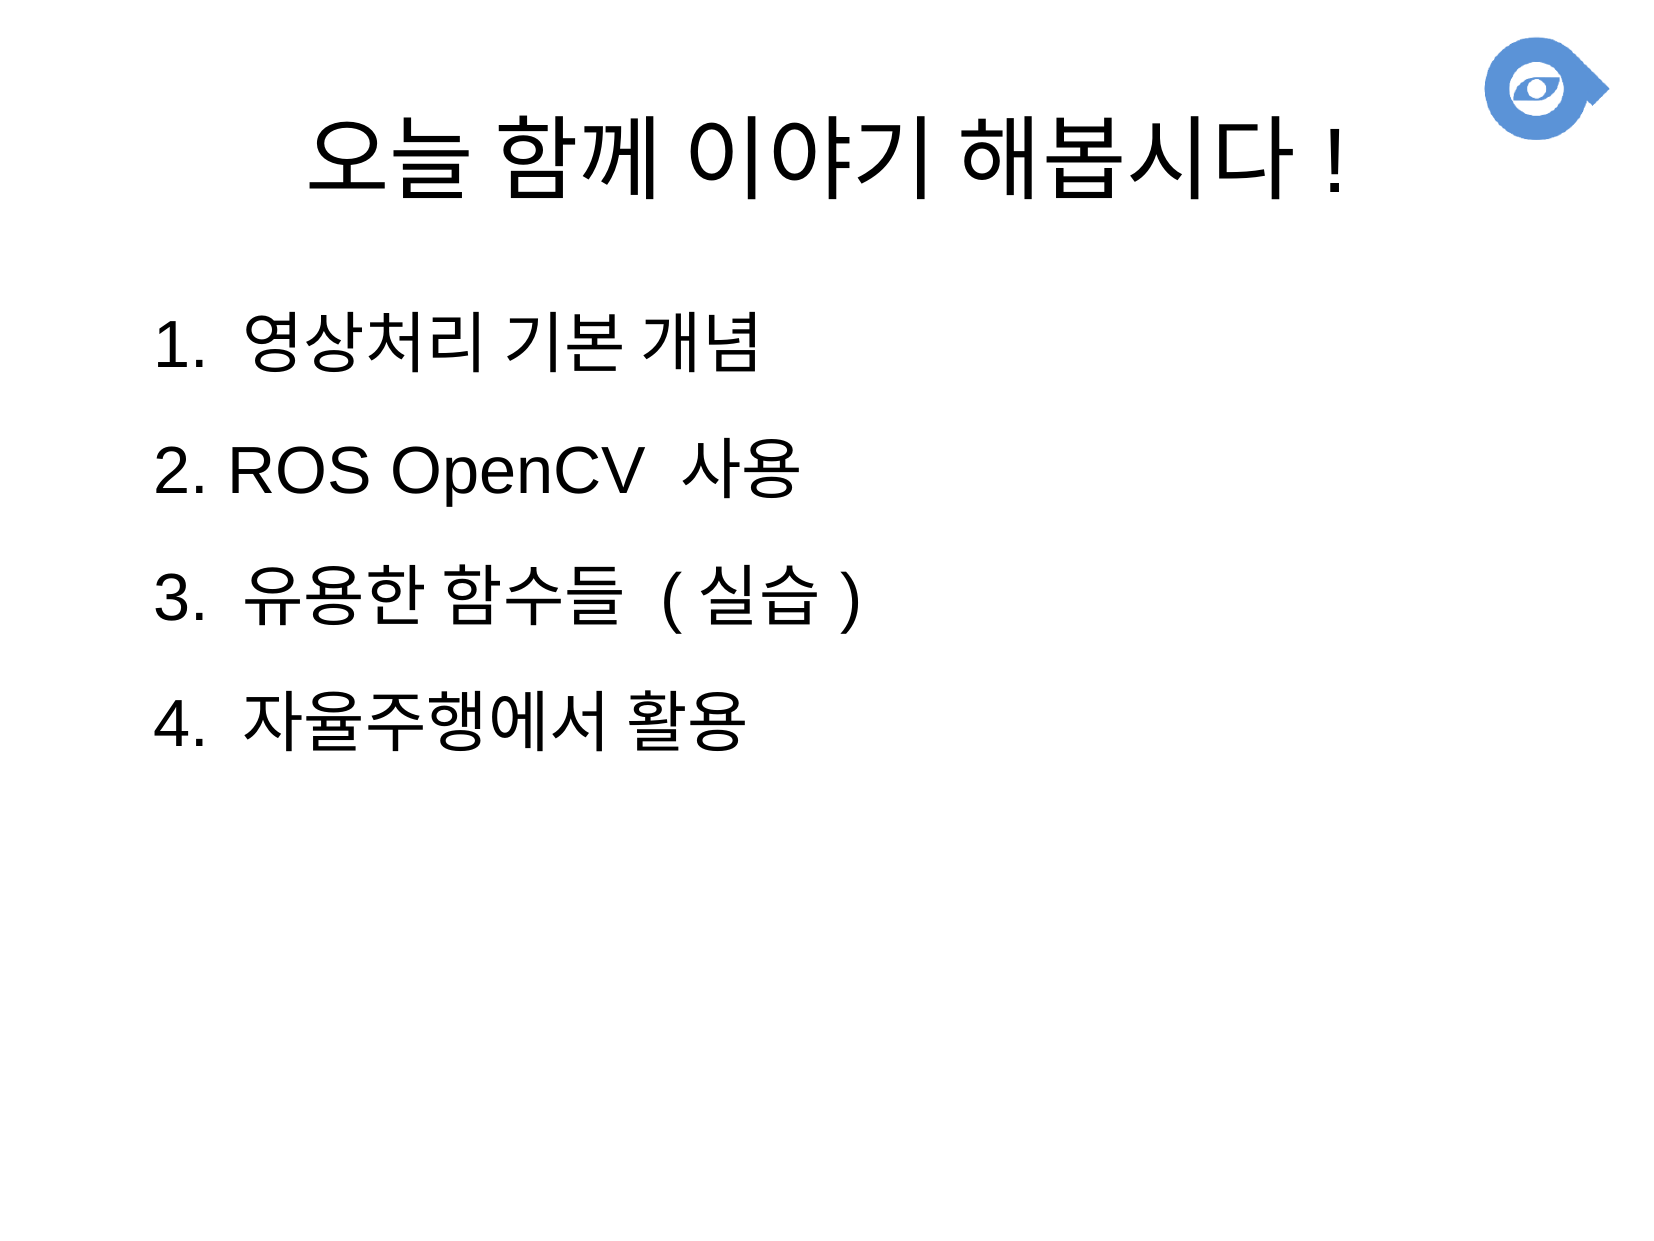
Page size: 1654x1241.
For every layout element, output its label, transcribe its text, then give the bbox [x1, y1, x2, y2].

picture [1450, 10, 1636, 165]
title 오늘 함께 이야기 해봅시다! [82, 49, 1571, 257]
list 1. 영상처리 기본 개념 2. ROS OpenCV 사용 3. 유용한 함수들 (실습) 4. 자율주행에서 활용 [82, 290, 1571, 1010]
